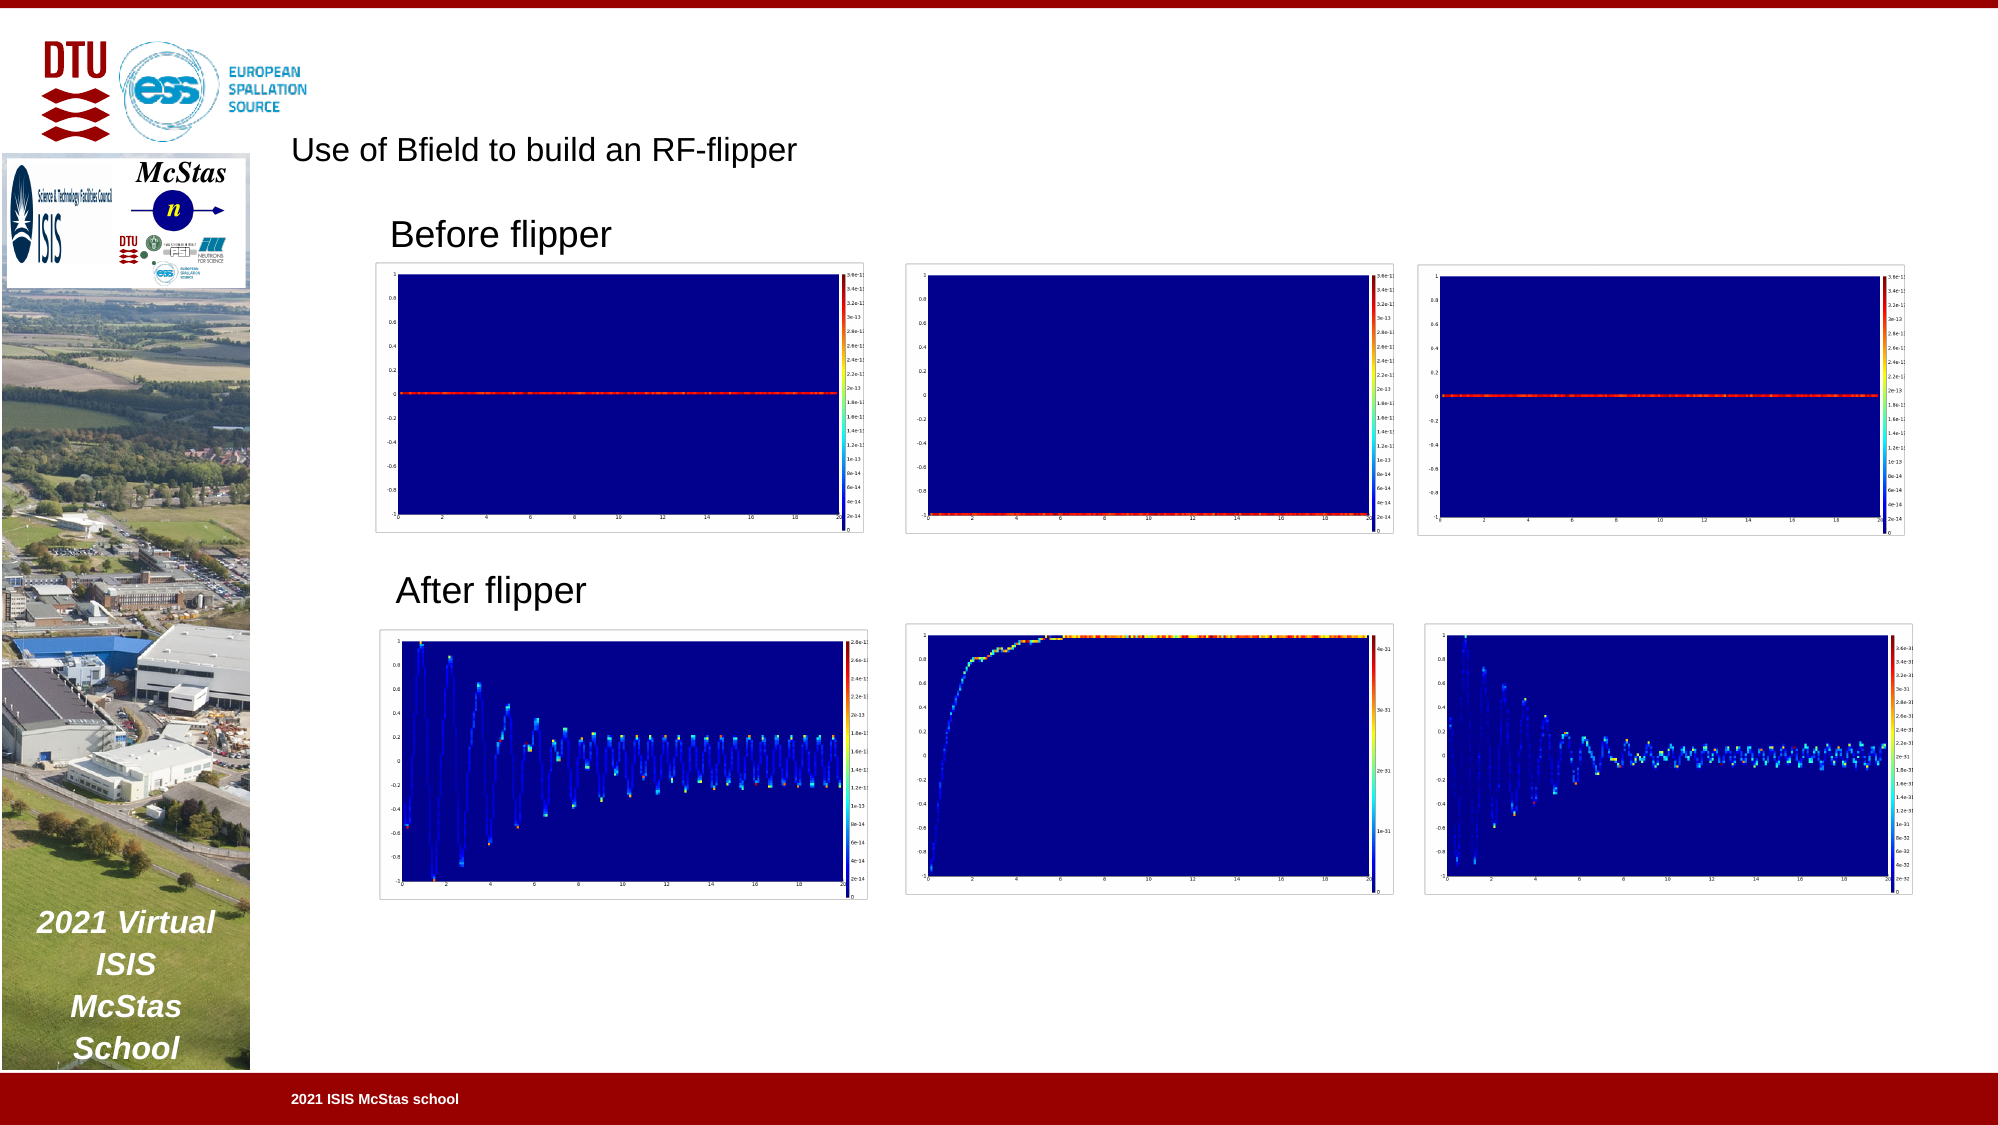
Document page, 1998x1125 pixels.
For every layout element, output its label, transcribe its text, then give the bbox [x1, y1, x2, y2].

picture [1417, 264, 1905, 536]
picture [905, 263, 1394, 534]
picture [119, 41, 307, 142]
picture [905, 623, 1394, 896]
text_box After flipper [380, 562, 1206, 620]
picture [1424, 623, 1913, 895]
picture [379, 629, 868, 901]
text_box Before flipper [375, 205, 1201, 263]
title Use of Bfield to build an RF-flipper [291, 69, 1819, 230]
picture [2, 153, 250, 1070]
picture [375, 263, 864, 533]
